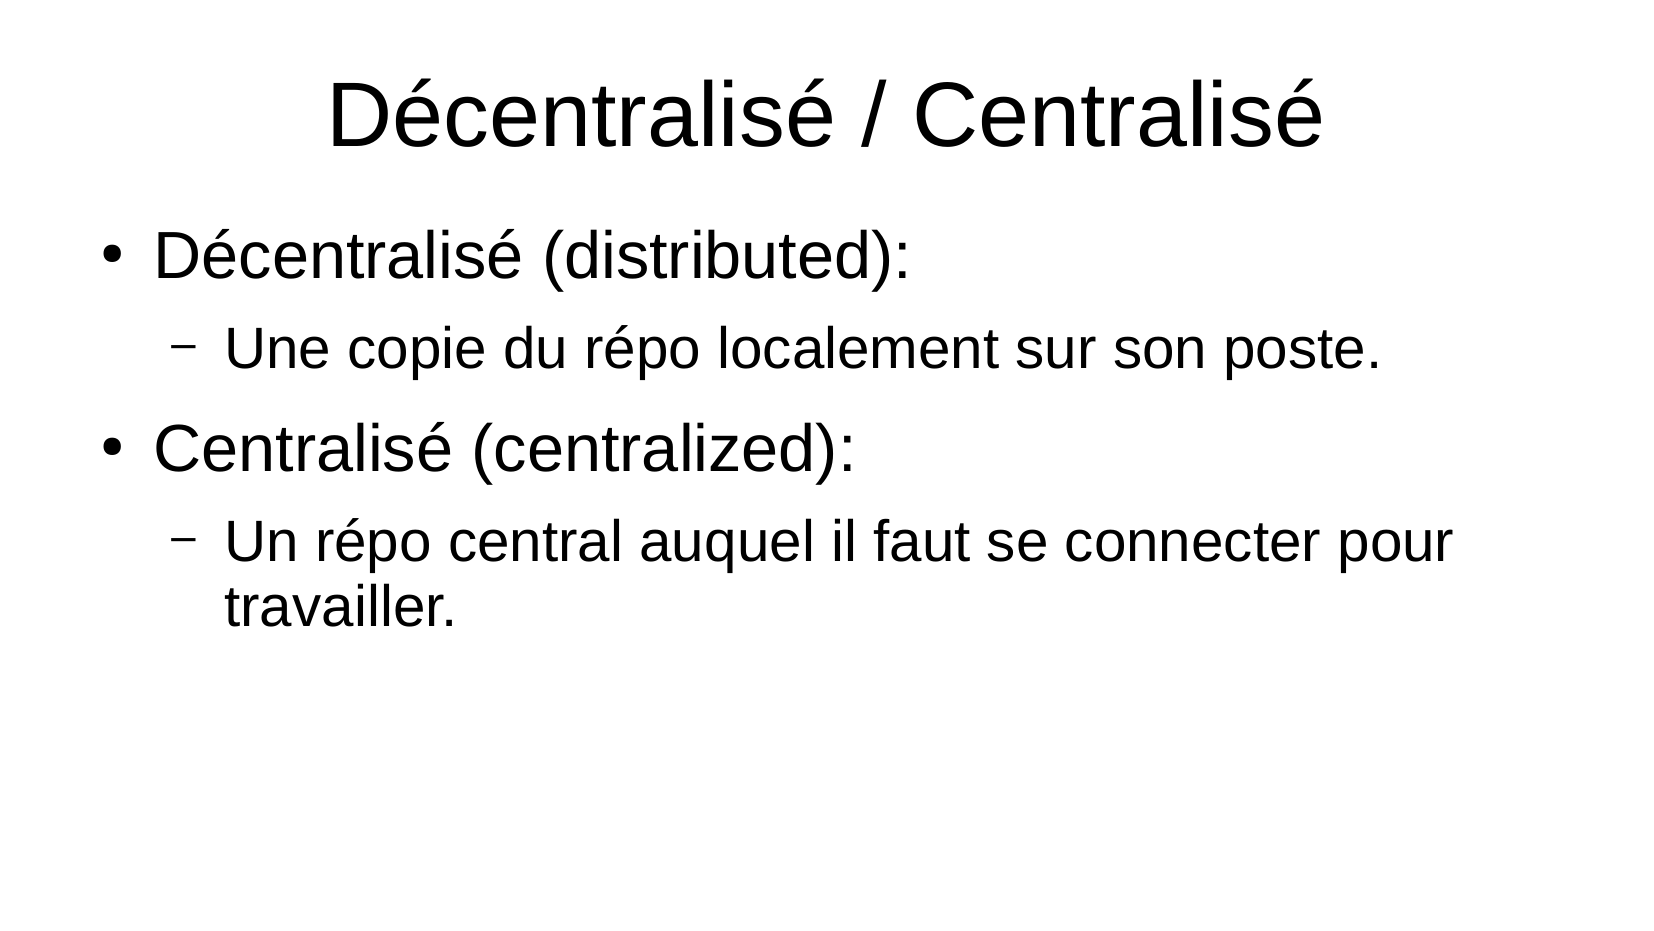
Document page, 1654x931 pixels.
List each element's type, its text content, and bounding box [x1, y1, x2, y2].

title Décentralisé / Centralisé [82, 37, 1571, 193]
list Décentralisé (distributed): Une copie du répo localement sur son poste. Centralisé (centralized): Un répo central auquel il faut se connecter pour travailler. [82, 217, 1571, 758]
